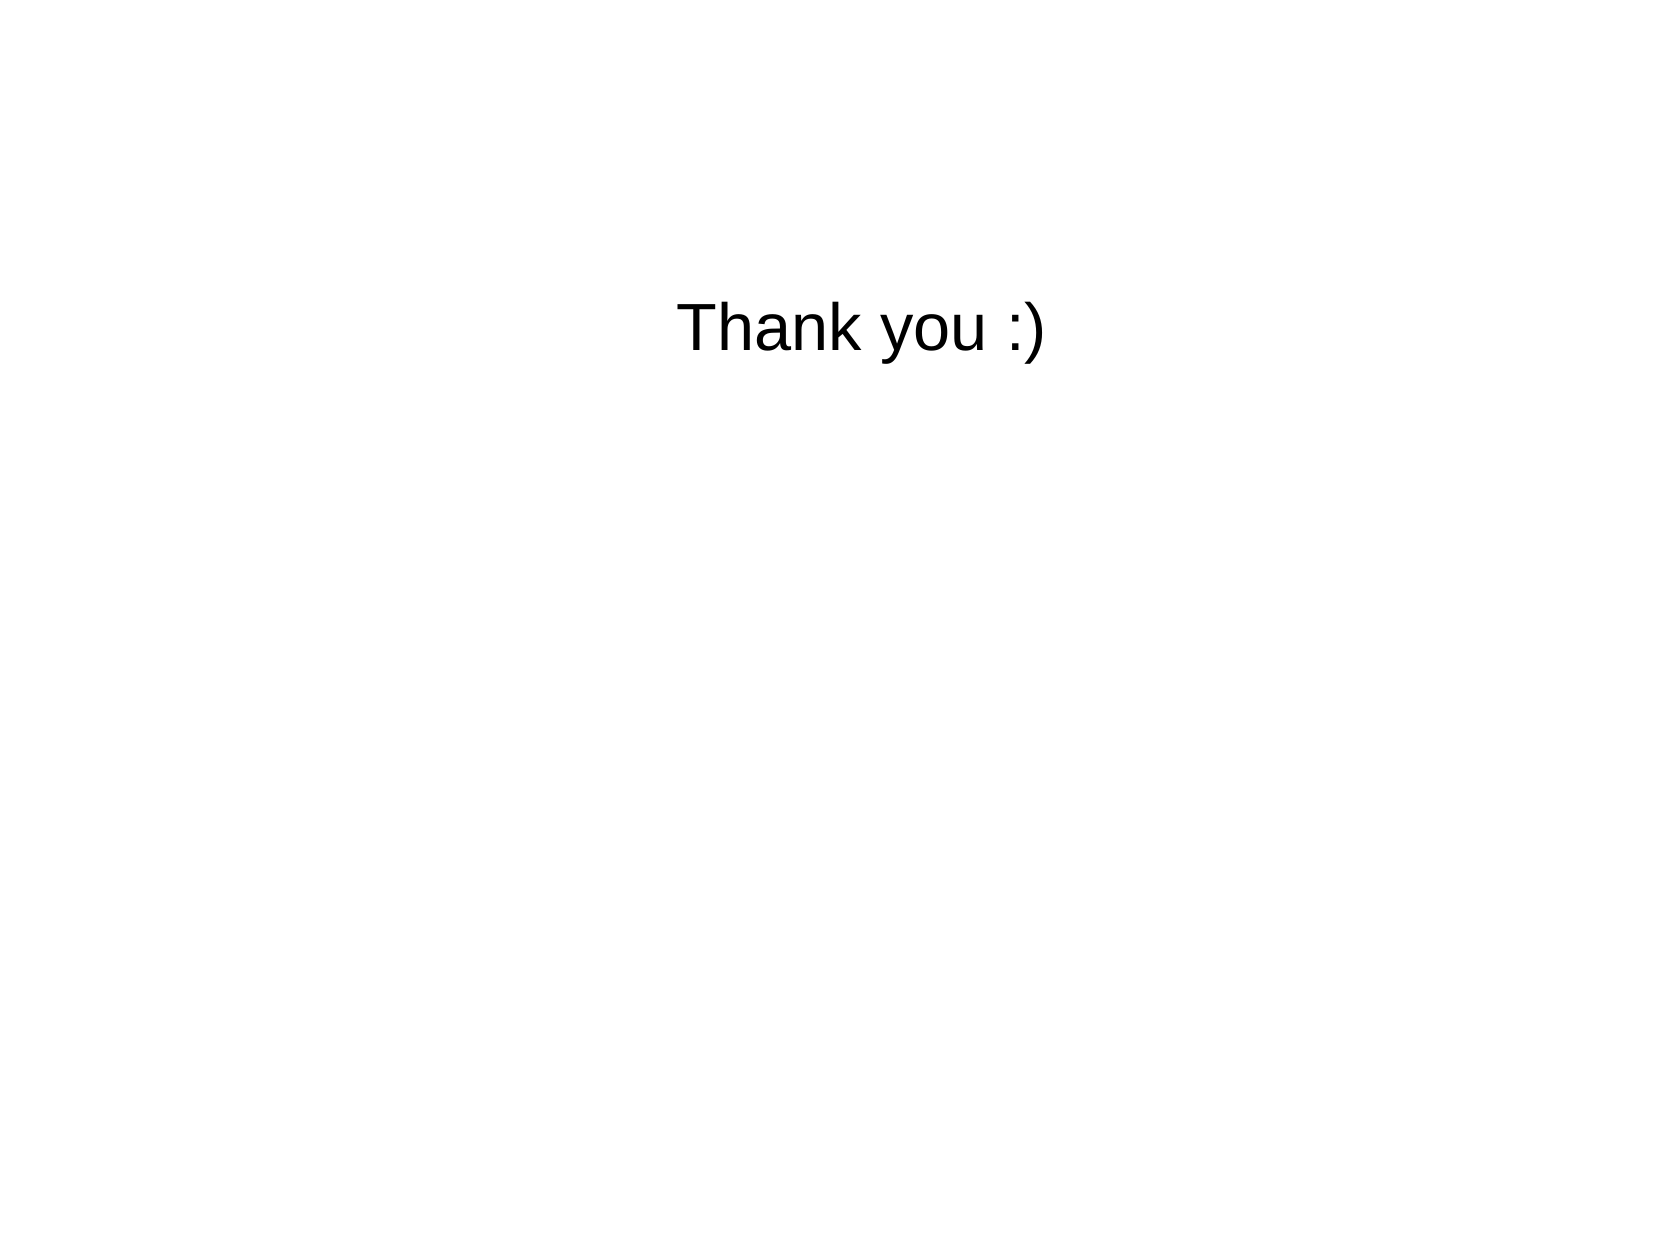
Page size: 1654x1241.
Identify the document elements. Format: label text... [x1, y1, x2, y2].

list Thank you :) [82, 290, 1571, 1010]
